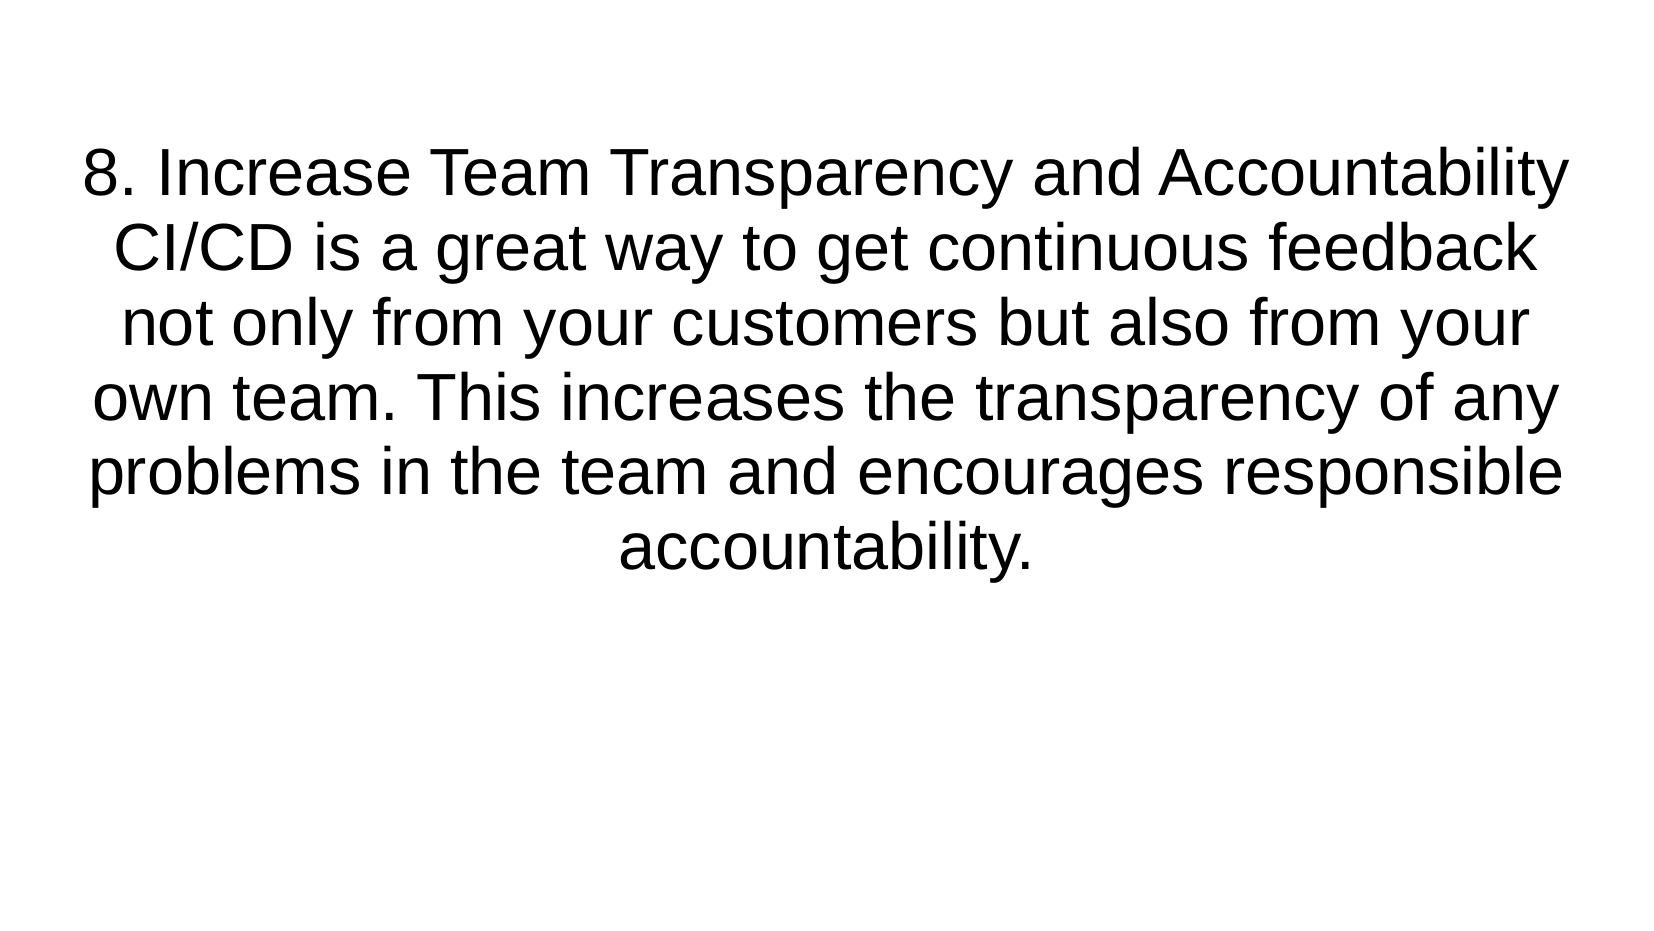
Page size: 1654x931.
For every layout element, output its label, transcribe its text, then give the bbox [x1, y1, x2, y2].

subtitle 8. Increase Team Transparency and Accountability CI/CD is a great way to get continuous feedback not only from your customers but also from your own team. This increases the transparency of any problems in the team and encourages responsible accountability. [82, 37, 1571, 757]
